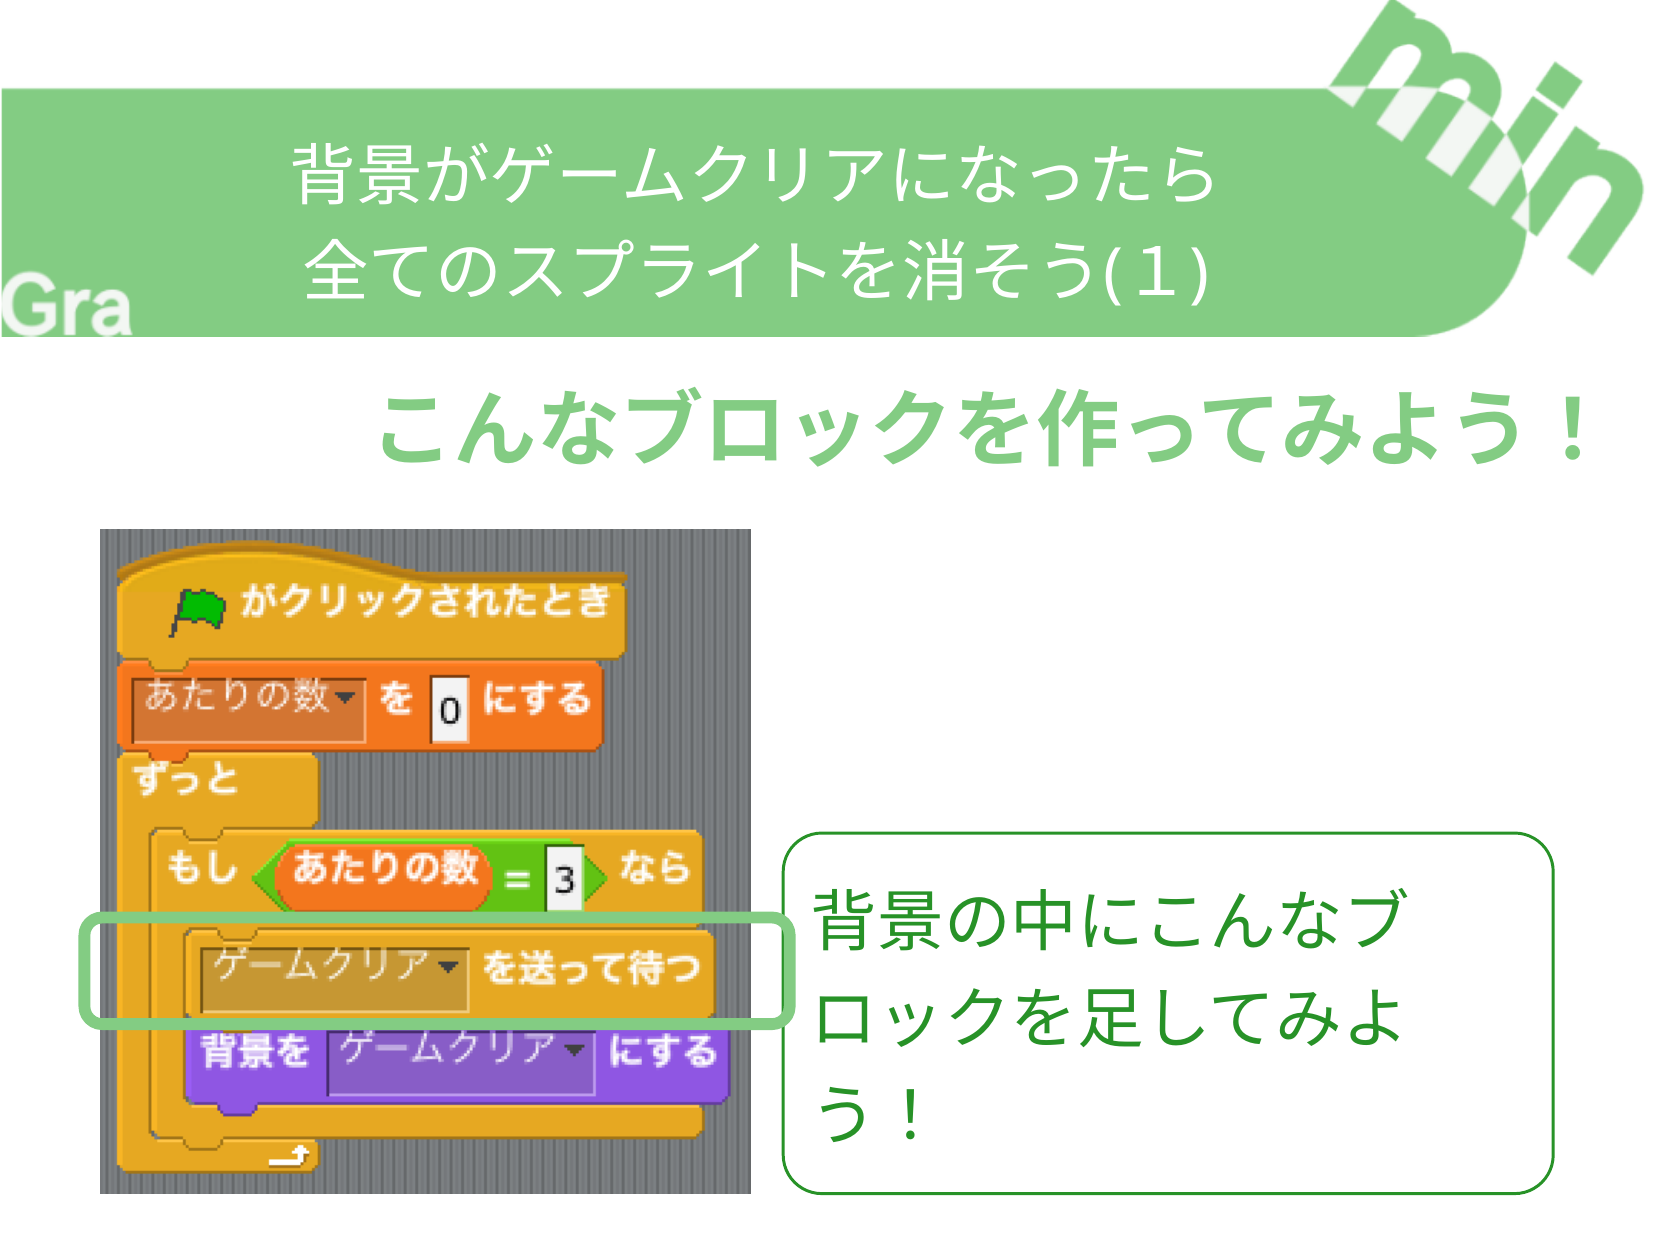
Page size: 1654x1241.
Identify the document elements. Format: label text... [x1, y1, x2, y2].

title 背景がゲームクリアになったら 全てのスプライトを消そう(１) [11, 113, 1501, 324]
picture [1, 0, 1654, 337]
text_box 背景の中にこんなブロックを足してみよう！ [783, 833, 1554, 1194]
picture [100, 924, 751, 1018]
picture [100, 1030, 751, 1194]
text_box こんなブロックを作ってみよう！ [35, 355, 1630, 495]
picture [100, 529, 751, 911]
